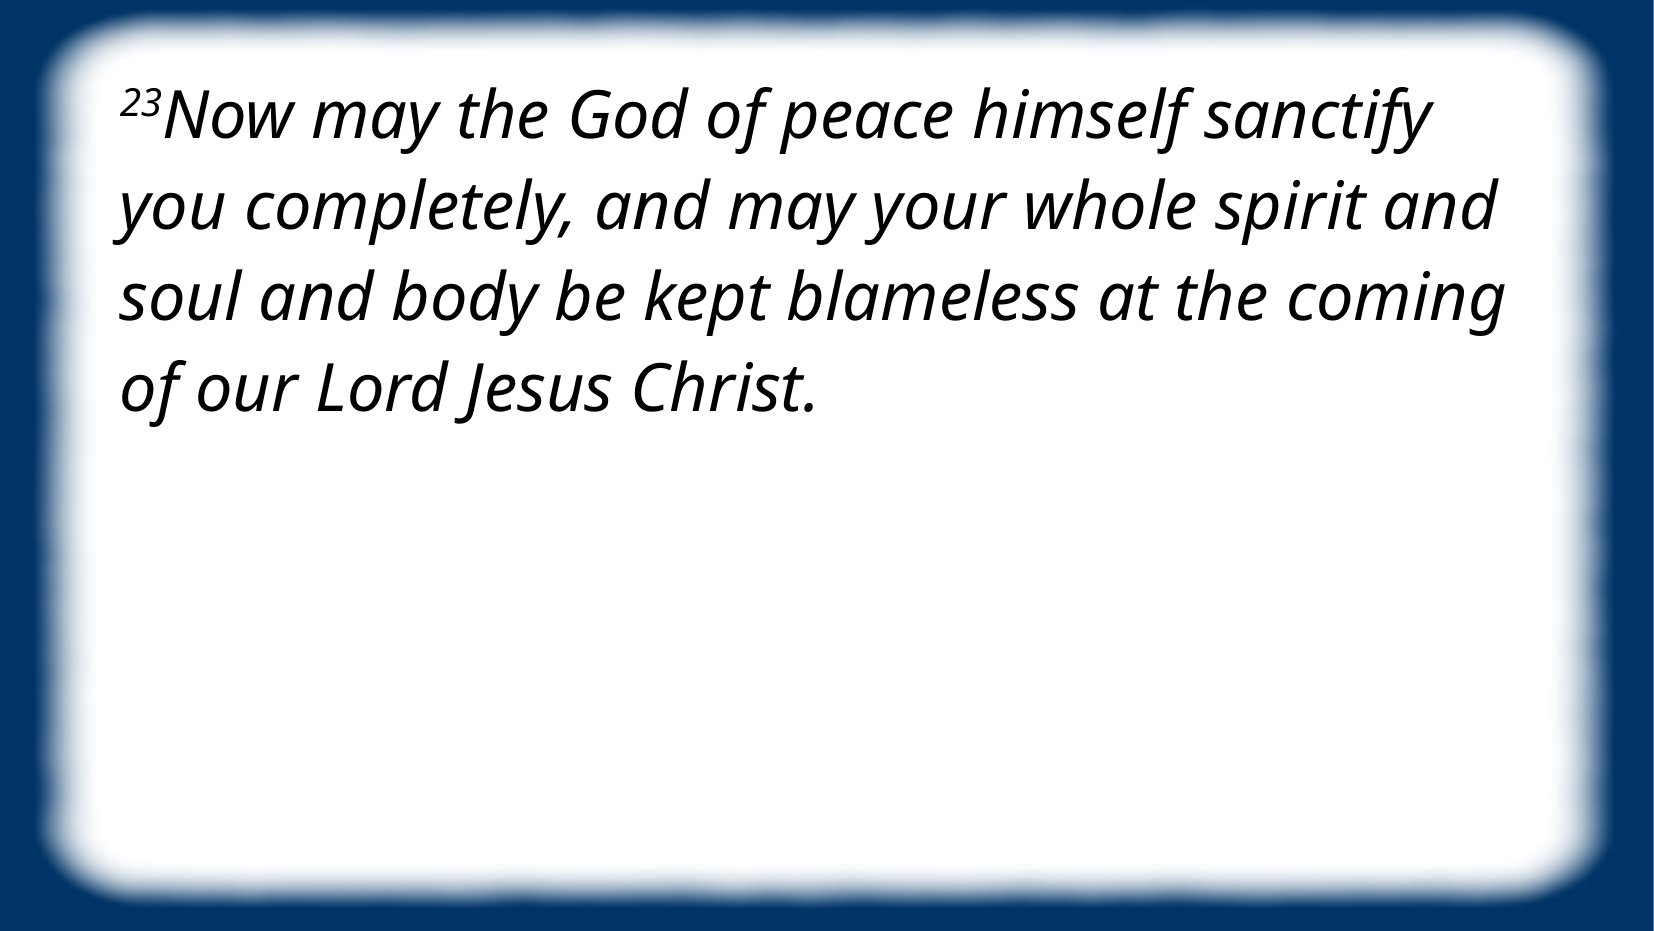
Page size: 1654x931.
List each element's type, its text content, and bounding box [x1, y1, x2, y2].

text_box 23Now may the God of peace himself sanctify you completely, and may your whole spirit and soul and body be kept blameless at the coming of our Lord Jesus Christ. [105, 60, 1546, 436]
picture [0, 0, 1654, 931]
